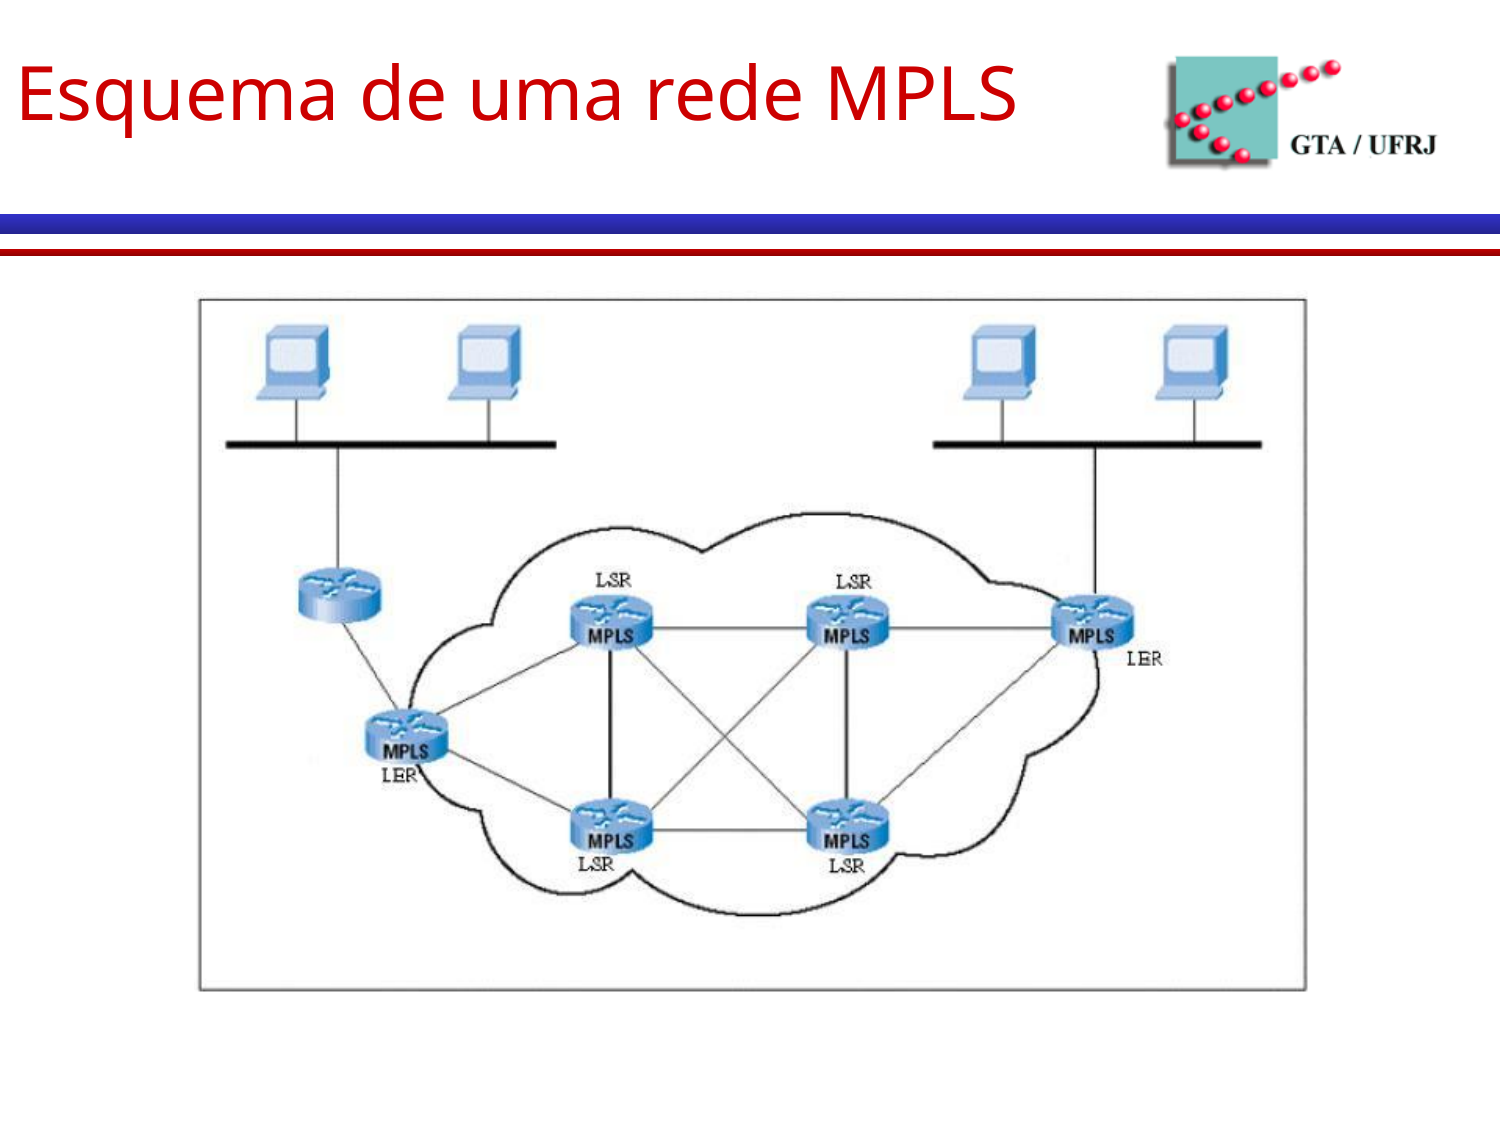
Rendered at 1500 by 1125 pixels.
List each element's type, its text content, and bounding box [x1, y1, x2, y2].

title Esquema de uma rede MPLS [0, 37, 1324, 189]
picture [194, 290, 1314, 998]
picture [1324, 50, 1446, 174]
